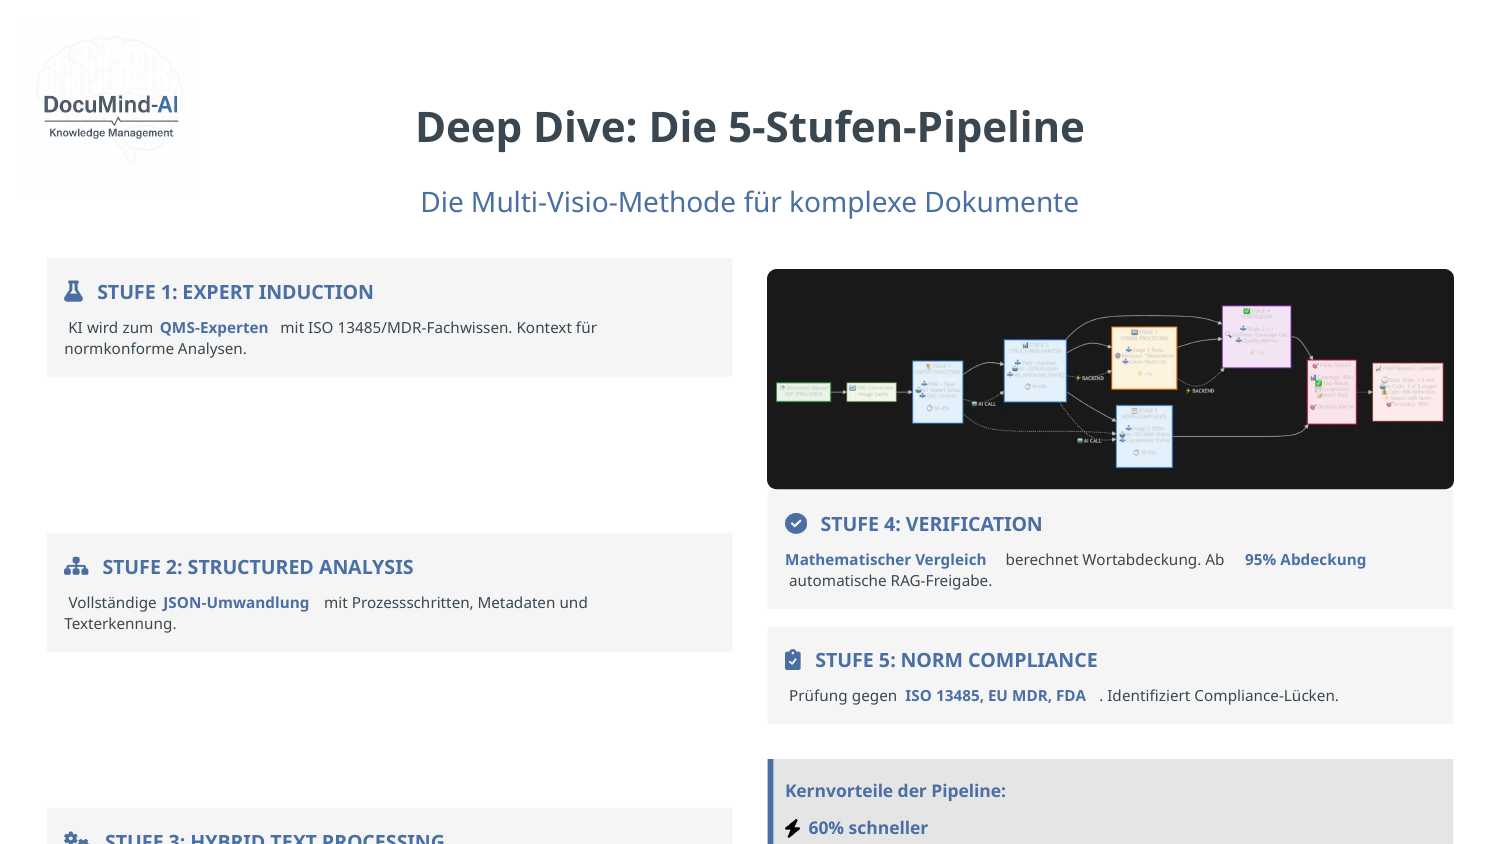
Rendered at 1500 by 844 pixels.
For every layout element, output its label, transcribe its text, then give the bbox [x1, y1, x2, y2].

text_box [46, 807, 733, 844]
text_box [767, 759, 1454, 844]
text_box JSON-Umwandlung [163, 592, 310, 612]
text_box Texterkennung. [64, 614, 181, 633]
picture [64, 830, 91, 844]
text_box [767, 490, 1454, 609]
text_box Die Multi-Visio-Methode für komplexe Dokumente [420, 184, 1080, 219]
text_box [46, 532, 733, 652]
text_box ISO 13485, EU MDR, FDA [905, 686, 1086, 705]
text_box [46, 257, 733, 377]
picture [0, 0, 1500, 844]
text_box mit Prozessschritten, Metadaten und [320, 592, 593, 612]
text_box 60% schneller [808, 817, 929, 839]
text_box . Identifiziert Compliance-Lücken. [1099, 686, 1343, 705]
text_box mit ISO 13485/MDR-Fachwissen. Kontext für [276, 317, 602, 337]
text_box Vollständige [64, 592, 161, 612]
text_box automatische RAG-Freigabe. [785, 571, 997, 590]
text_box STUFE 2: STRUCTURED ANALYSIS [97, 554, 419, 579]
text_box Deep Dive: Die 5-Stufen-Pipeline [415, 100, 1085, 151]
text_box normkonforme Analysen. [64, 339, 252, 358]
text_box STUFE 1: EXPERT INDUCTION [92, 279, 379, 304]
text_box STUFE 4: VERIFICATION [815, 511, 1048, 536]
text_box STUFE 3: HYBRID TEXT PROCESSING [100, 829, 450, 844]
text_box KI wird zum [64, 317, 158, 337]
text_box Kernvorteile der Pipeline: [785, 780, 1007, 802]
text_box QMS-Experten [159, 317, 269, 337]
text_box Mathematischer Vergleich [785, 549, 987, 569]
text_box berechnet Wortabdeckung. Ab [1001, 549, 1229, 569]
text_box [767, 626, 1454, 724]
picture [785, 818, 800, 838]
text_box Prüfung gegen [785, 686, 902, 705]
text_box STUFE 5: NORM COMPLIANCE [810, 648, 1103, 672]
text_box 95% Abdeckung [1245, 549, 1367, 569]
